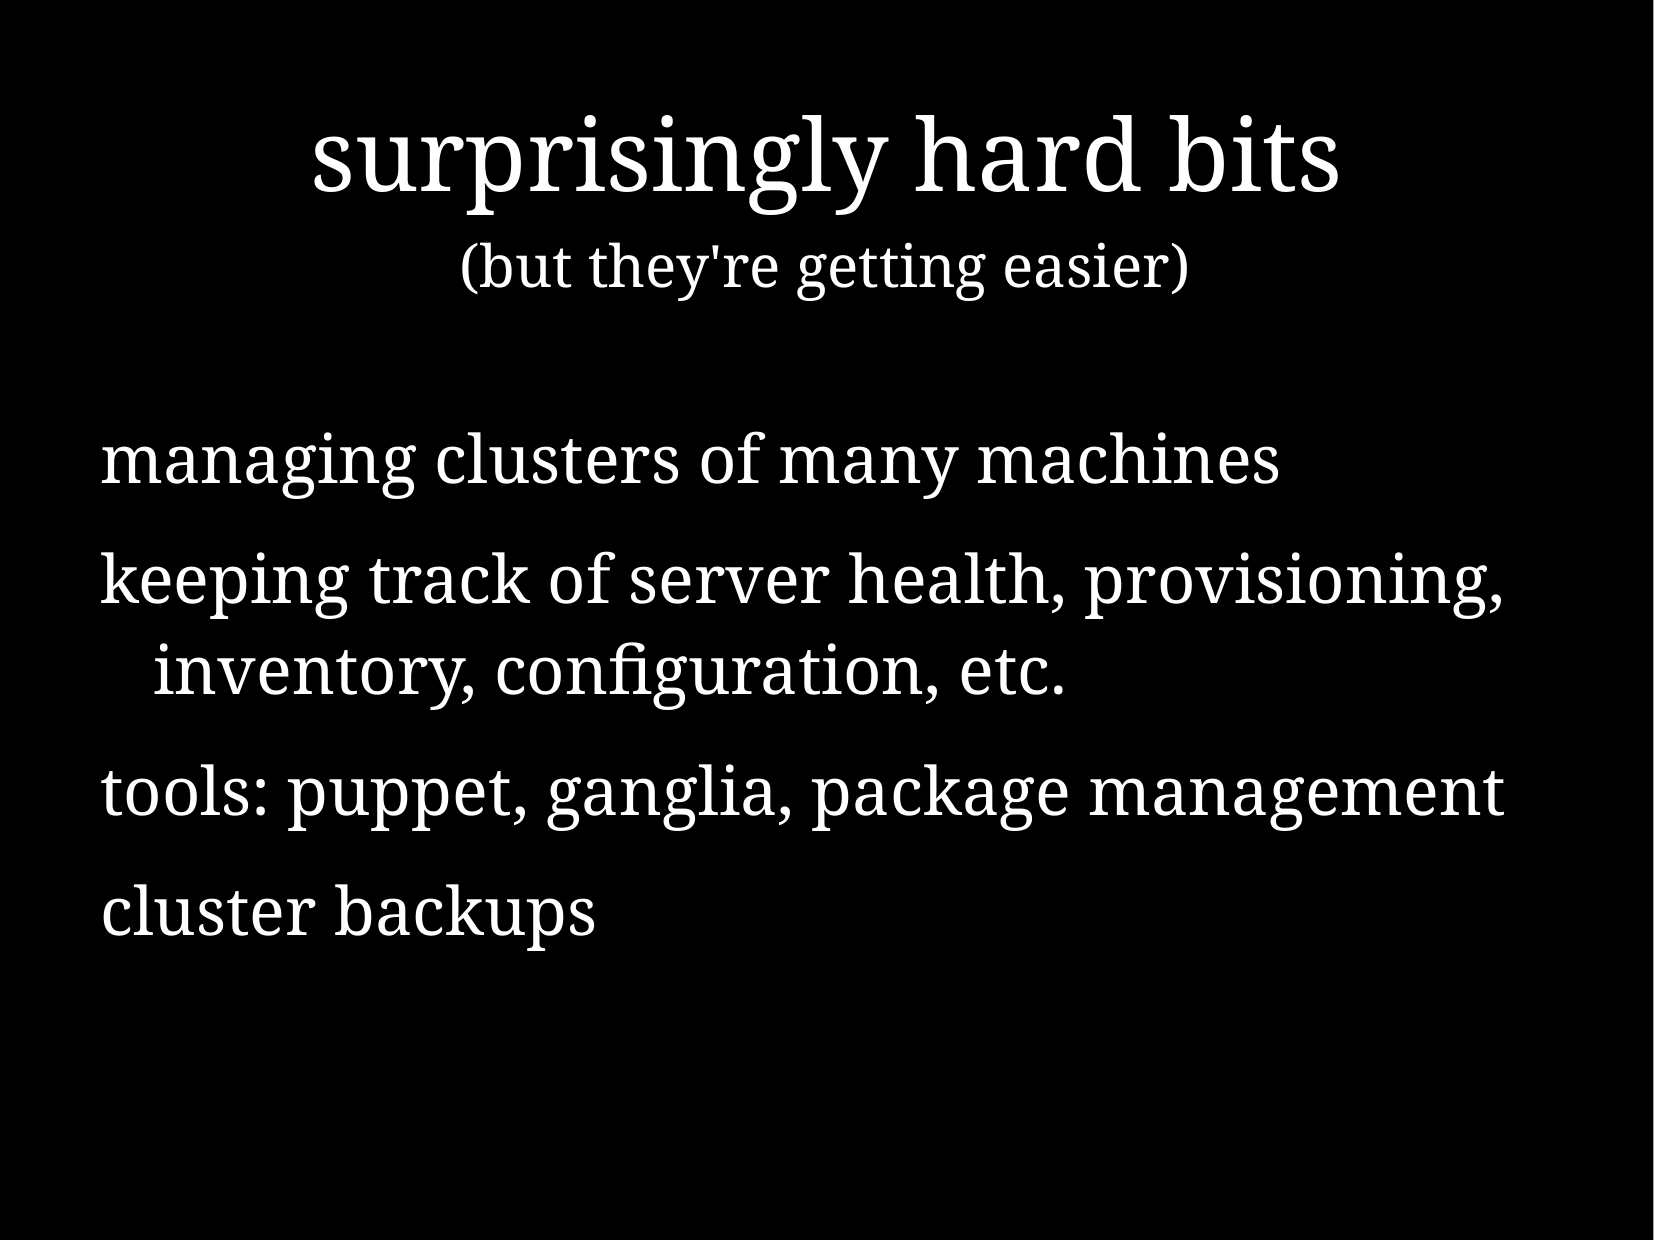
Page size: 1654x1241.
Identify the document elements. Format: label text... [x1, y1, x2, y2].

text_box (but they're getting easier) [262, 217, 1388, 303]
list managing clusters of many machines keeping track of server health, provisioning, inventory, configuration, etc. tools: puppet, ganglia, package management cluster backups [82, 412, 1571, 1094]
title surprisingly hard bits [82, 56, 1571, 250]
